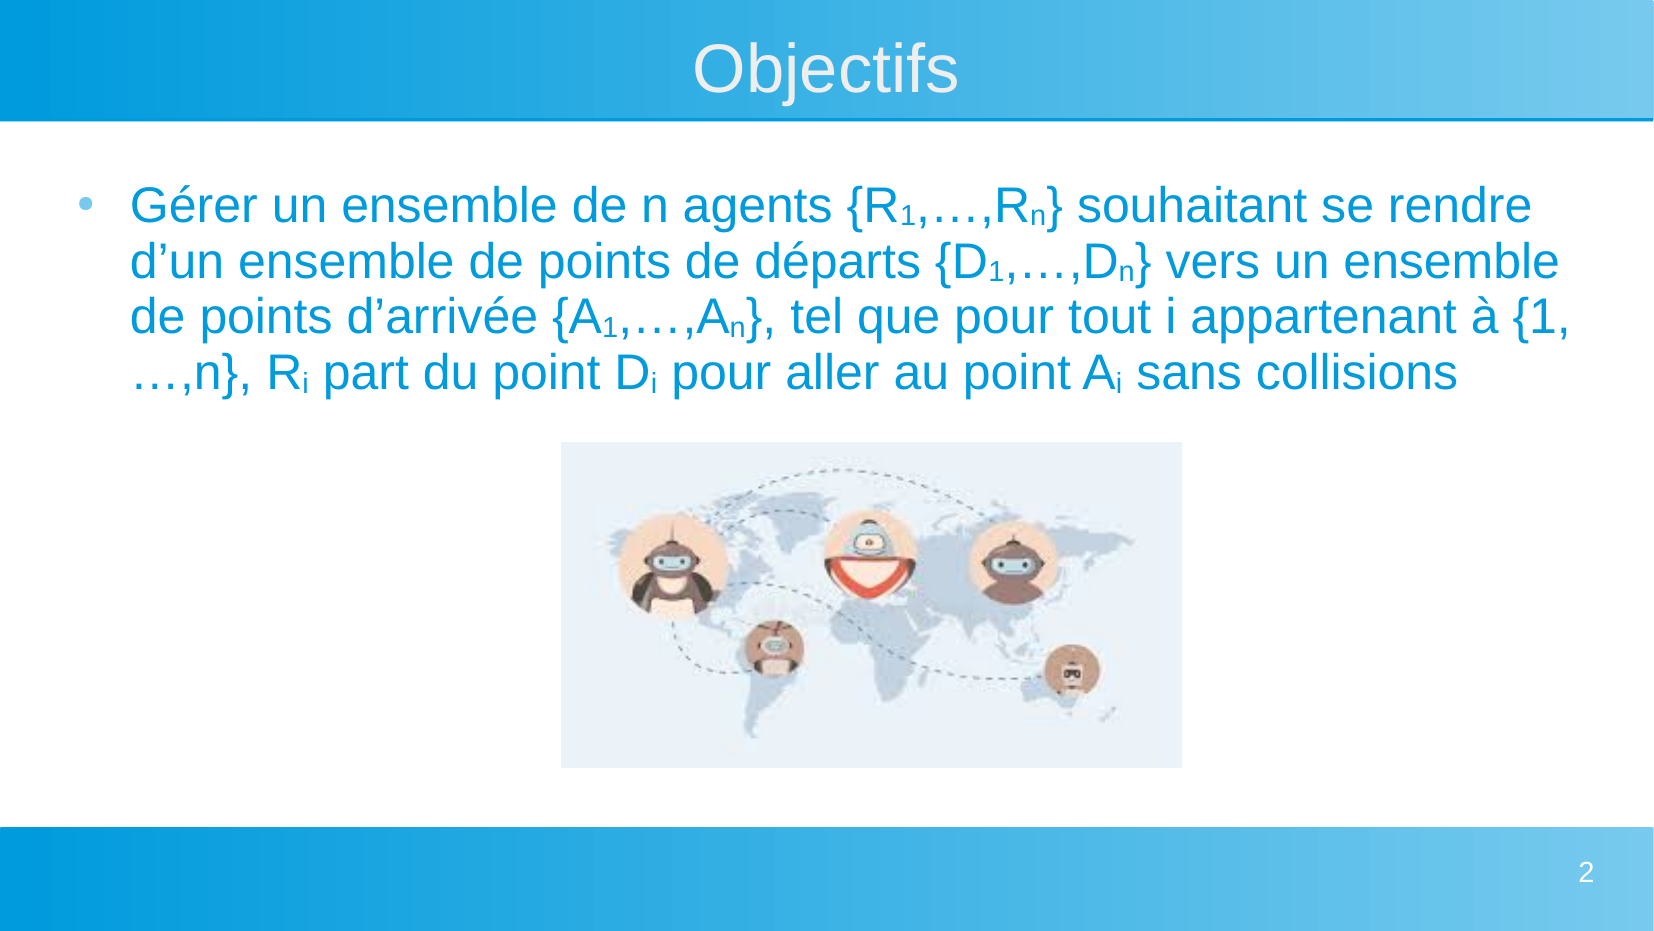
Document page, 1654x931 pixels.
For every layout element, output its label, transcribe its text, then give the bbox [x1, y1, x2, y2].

picture [561, 442, 1182, 768]
title Objectifs [59, 29, 1595, 108]
list Gérer un ensemble de n agents {R1,…,Rn} souhaitant se rendre d’un ensemble de points de départs {D1,…,Dn} vers un ensemble de points d’arrivée {A1,…,An}, tel que pour tout i appartenant à {1,…,n}, Ri part du point Di pour aller au point Ai sans collisions [59, 177, 1595, 768]
